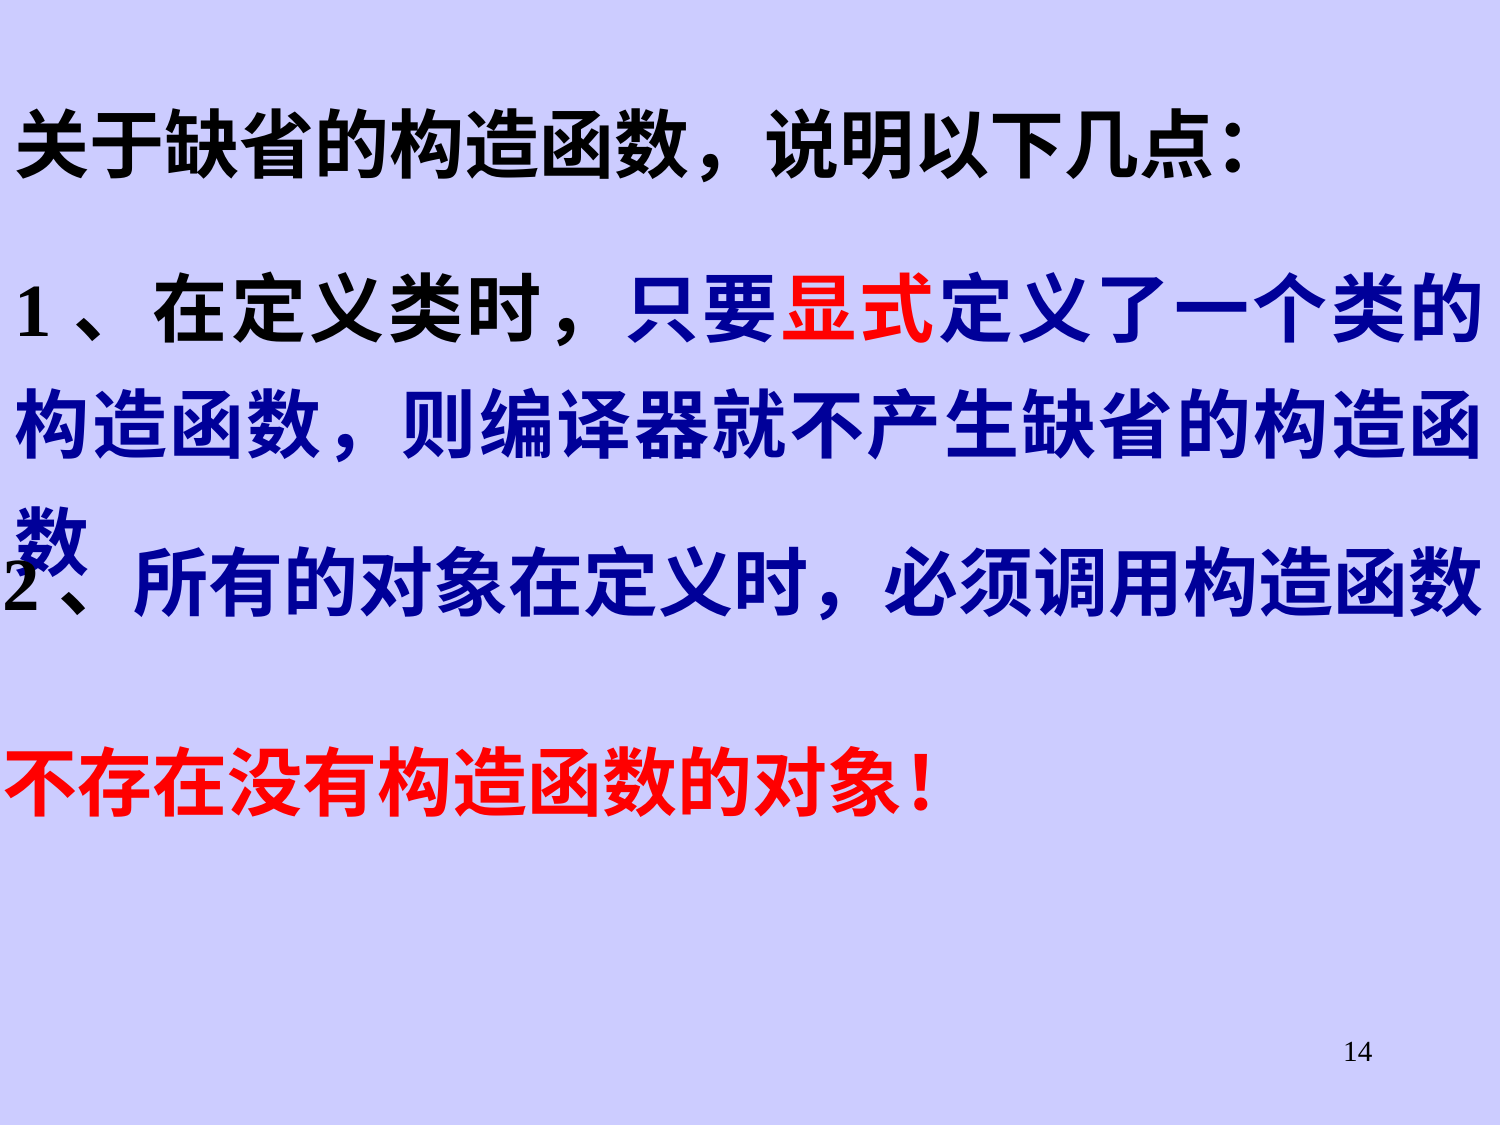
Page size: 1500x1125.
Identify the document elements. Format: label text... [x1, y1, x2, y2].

text_box 2、所有的对象在定义时，必须调用构造函数 [0, 524, 1500, 628]
text_box 关于缺省的构造函数，说明以下几点： 1、在定义类时，只要显式定义了一个类的构造函数，则编译器就不产生缺省的构造函数 [0, 62, 1500, 524]
text_box <编号> [1074, 1025, 1388, 1101]
text_box 不存在没有构造函数的对象！ [0, 724, 1500, 828]
